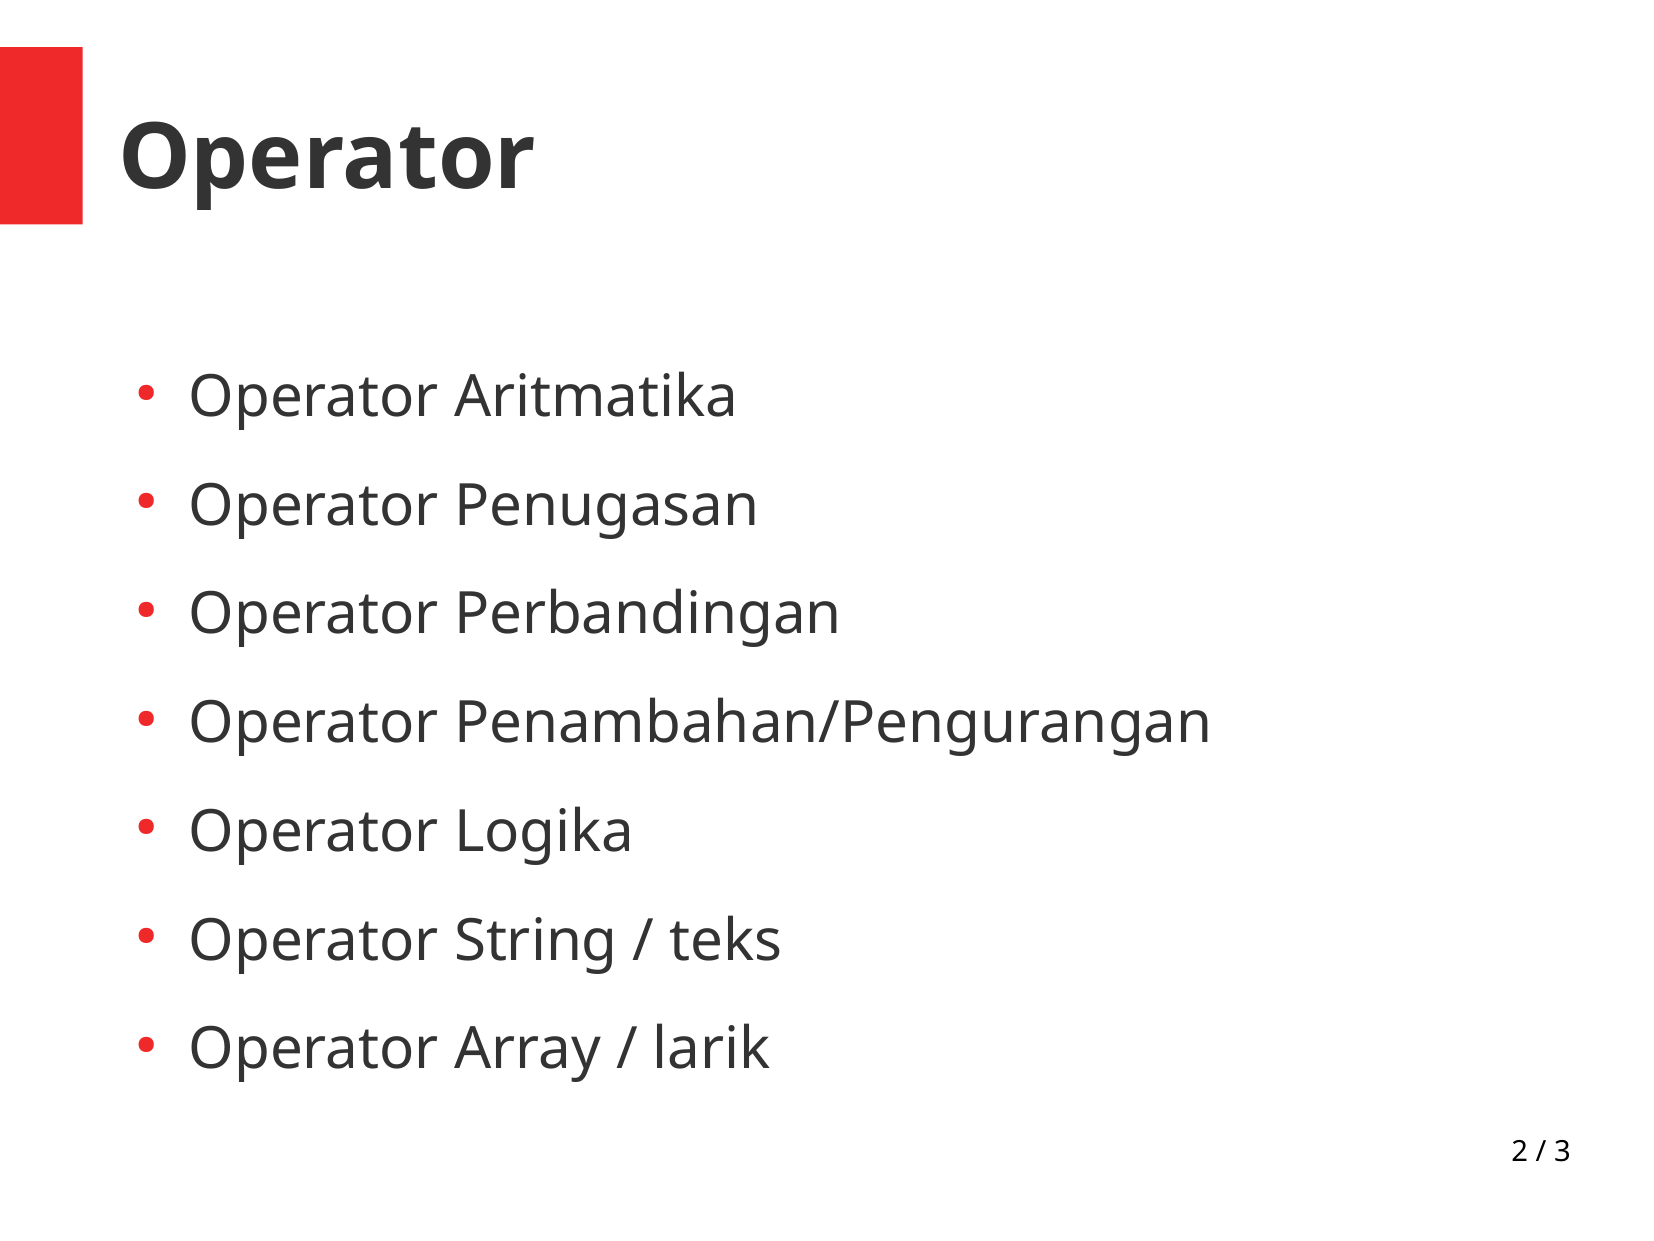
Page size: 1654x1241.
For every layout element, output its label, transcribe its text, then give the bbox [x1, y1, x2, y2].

title Operator [118, 49, 1571, 257]
list Operator Aritmatika Operator Penugasan Operator Perbandingan Operator Penambahan/Pengurangan Operator Logika Operator String / teks Operator Array / larik [118, 354, 1536, 1074]
